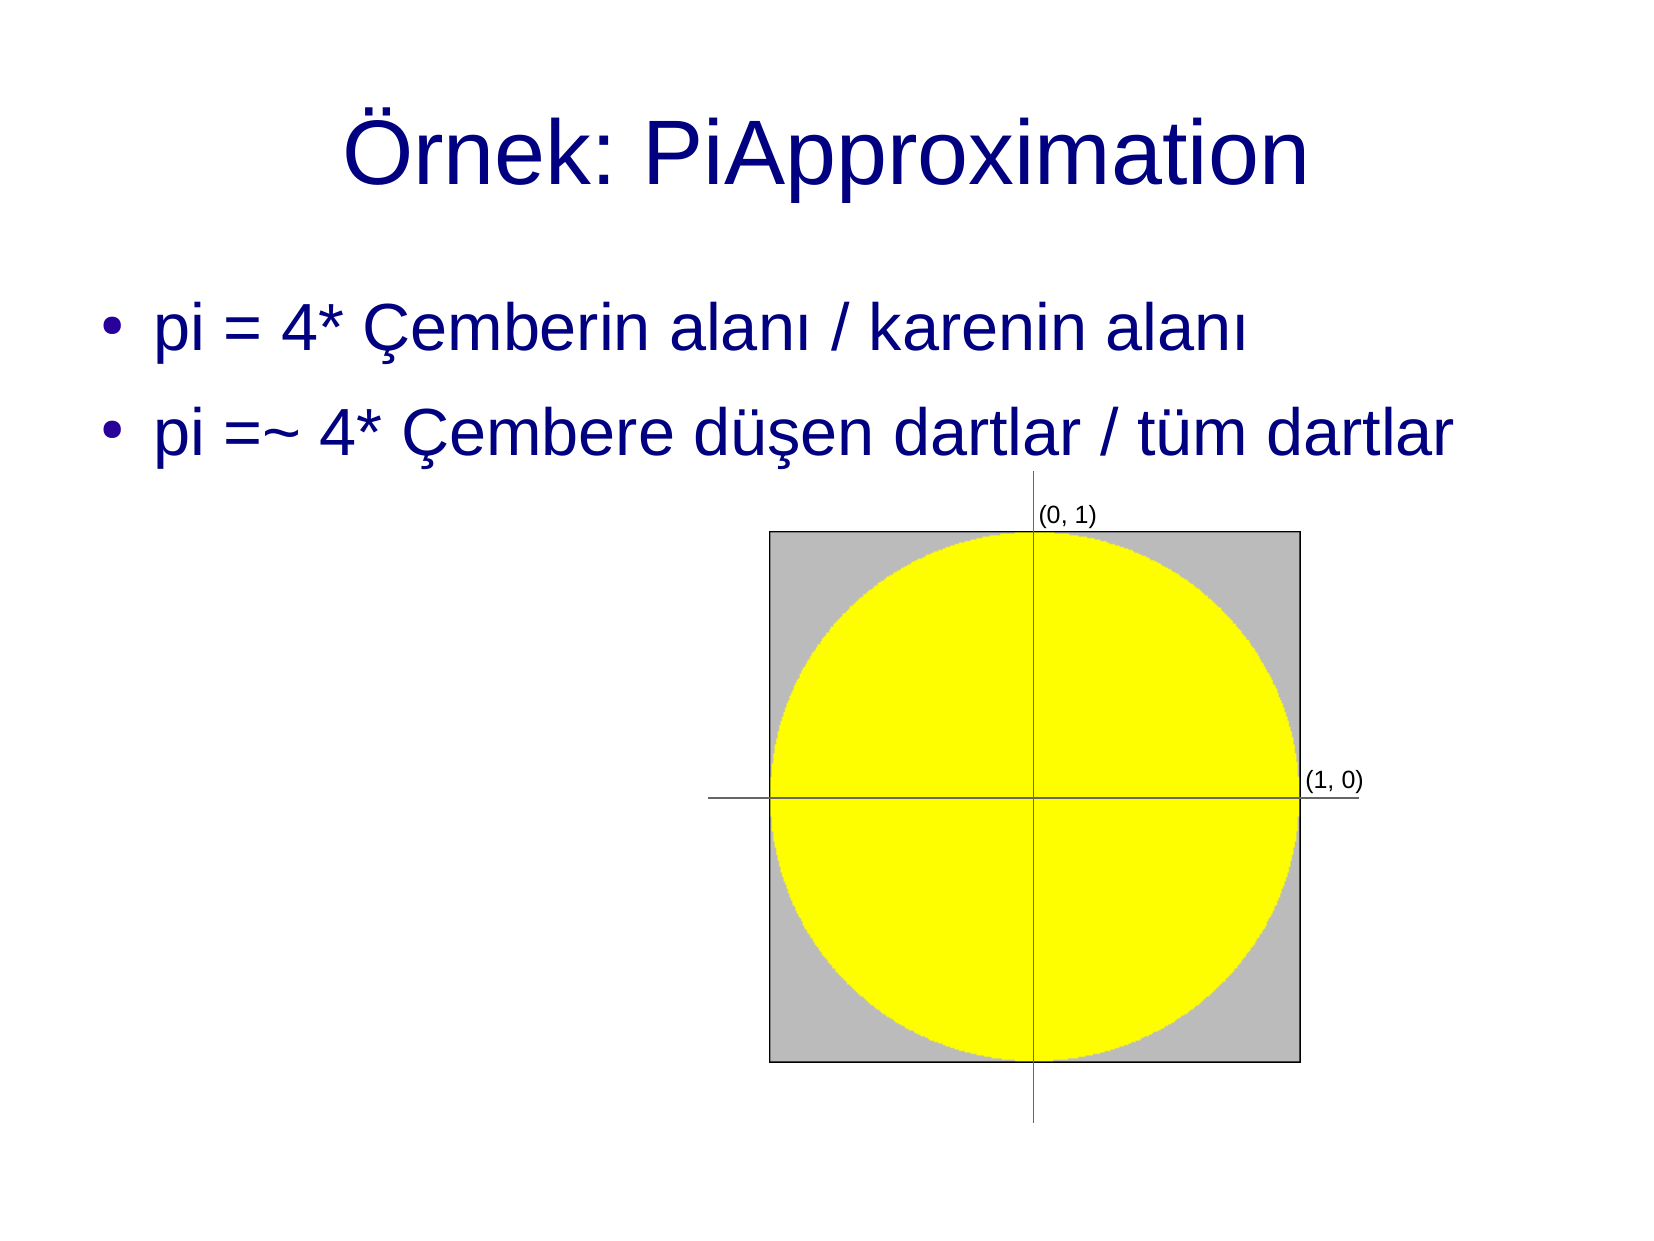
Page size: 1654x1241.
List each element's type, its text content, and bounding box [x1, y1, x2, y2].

list pi = 4* Çemberin alanı / karenin alanı pi =~ 4* Çembere düşen dartlar / tüm dartlar [82, 290, 1571, 1109]
title Örnek: PiApproximation [82, 49, 1571, 257]
picture [769, 799, 1033, 1063]
picture [1034, 531, 1301, 797]
text_box (1, 0) [1290, 756, 1398, 802]
text_box (0, 1) [1023, 490, 1149, 537]
picture [769, 531, 1033, 797]
picture [1034, 799, 1301, 1063]
